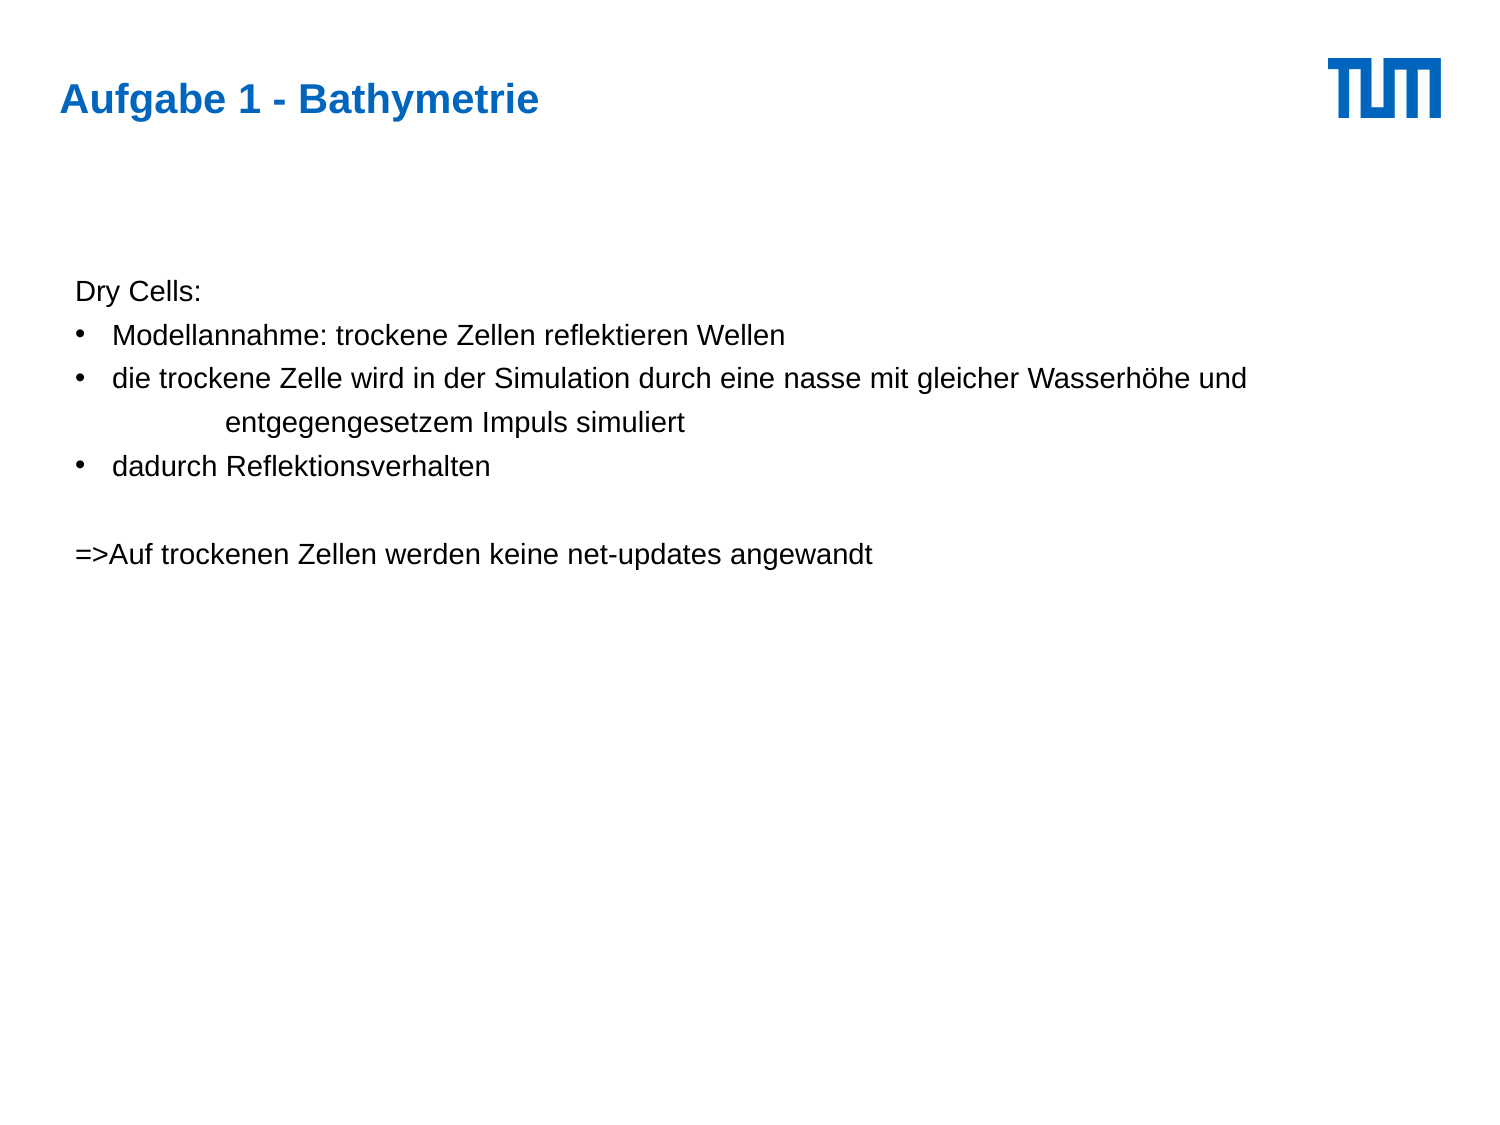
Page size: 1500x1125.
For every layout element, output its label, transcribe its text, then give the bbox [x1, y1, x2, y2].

title Aufgabe 1 - Bathymetrie [59, 59, 1441, 301]
list Dry Cells: Modellannahme: trockene Zellen reflektieren Wellen die trockene Zelle wird in der Simulation durch eine nasse mit gleicher Wasserhöhe und entgegengesetzem Impuls simuliert dadurch Reflektionsverhalten =>Auf trockenen Zellen werden keine net-updates angewandt [75, 263, 1395, 916]
